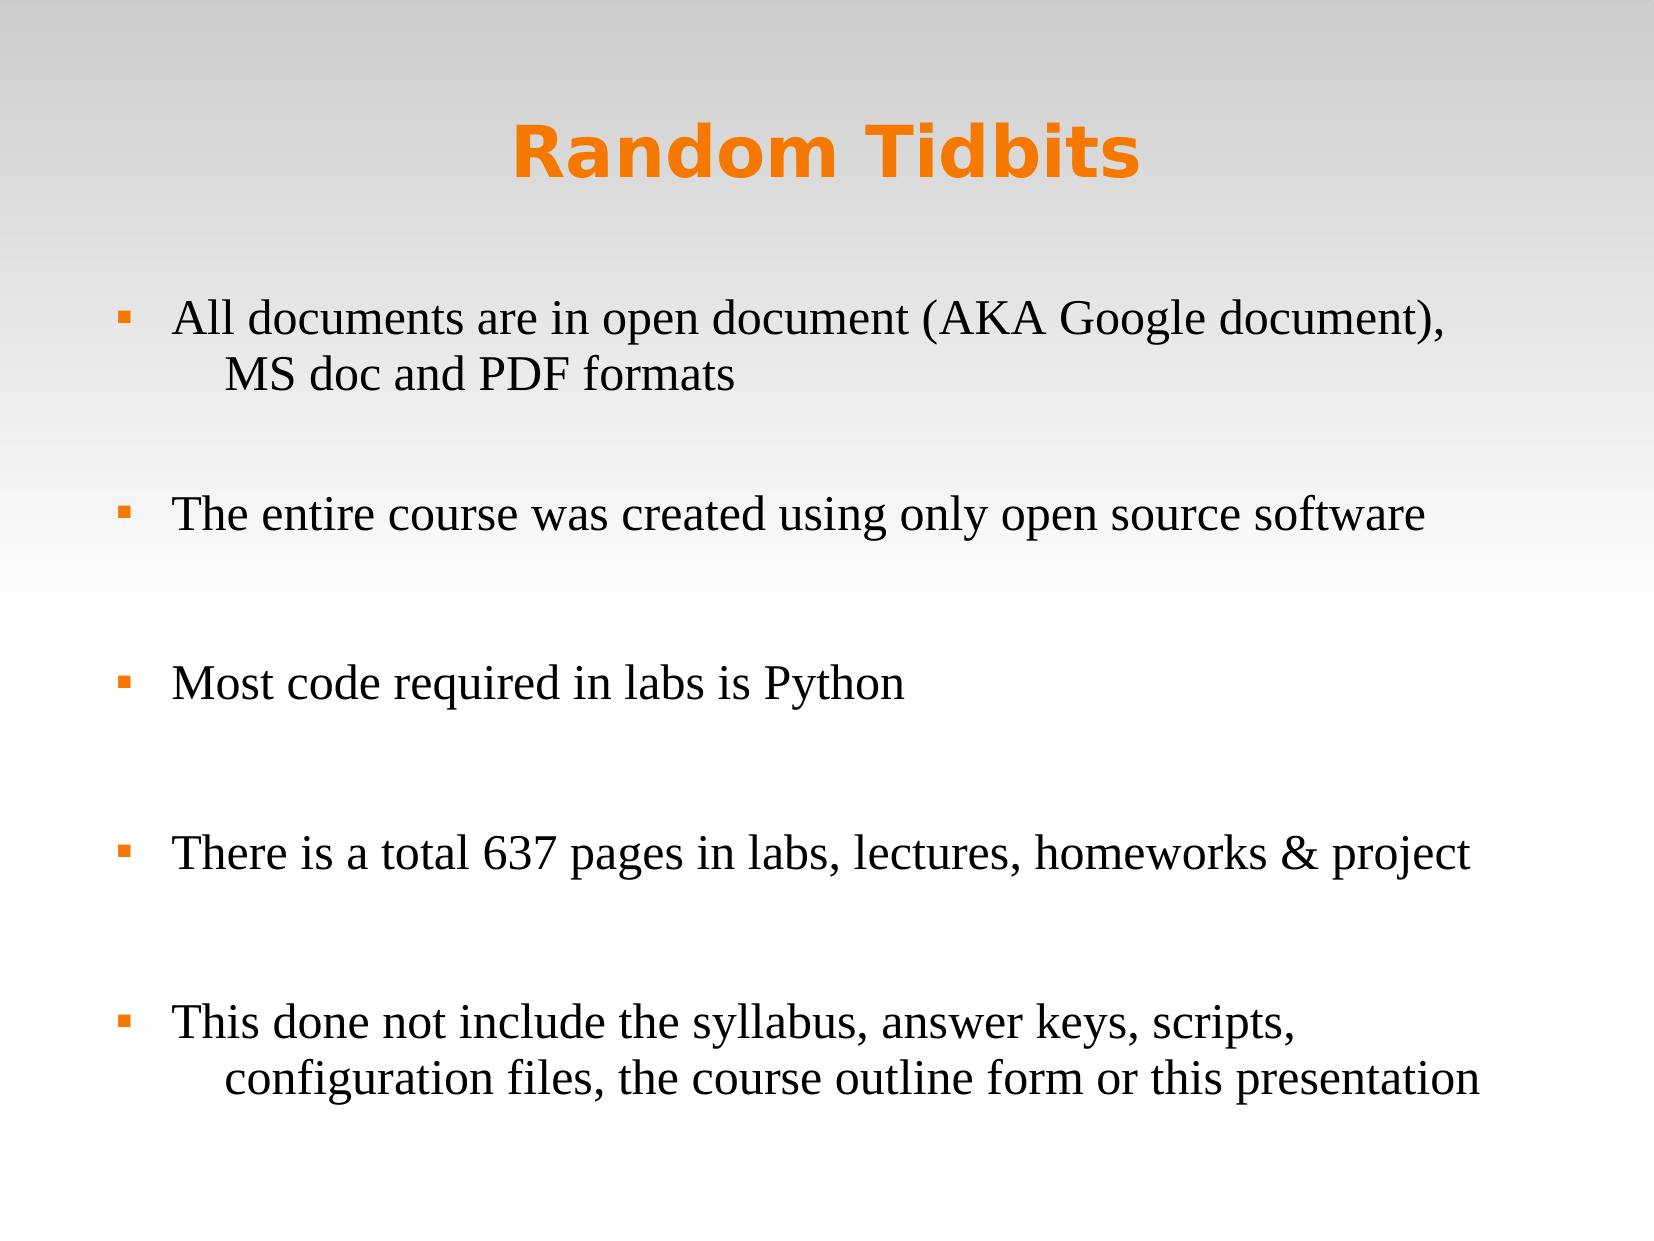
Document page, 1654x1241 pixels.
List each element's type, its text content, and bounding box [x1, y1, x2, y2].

title Random Tidbits [82, 49, 1571, 257]
list All documents are in open document (AKA Google document), MS doc and PDF formats The entire course was created using only open source software Most code required in labs is Python There is a total 637 pages in labs, lectures, homeworks & project This done not include the syllabus, answer keys, scripts, configuration files, the course outline form or this presentation [82, 290, 1571, 1163]
